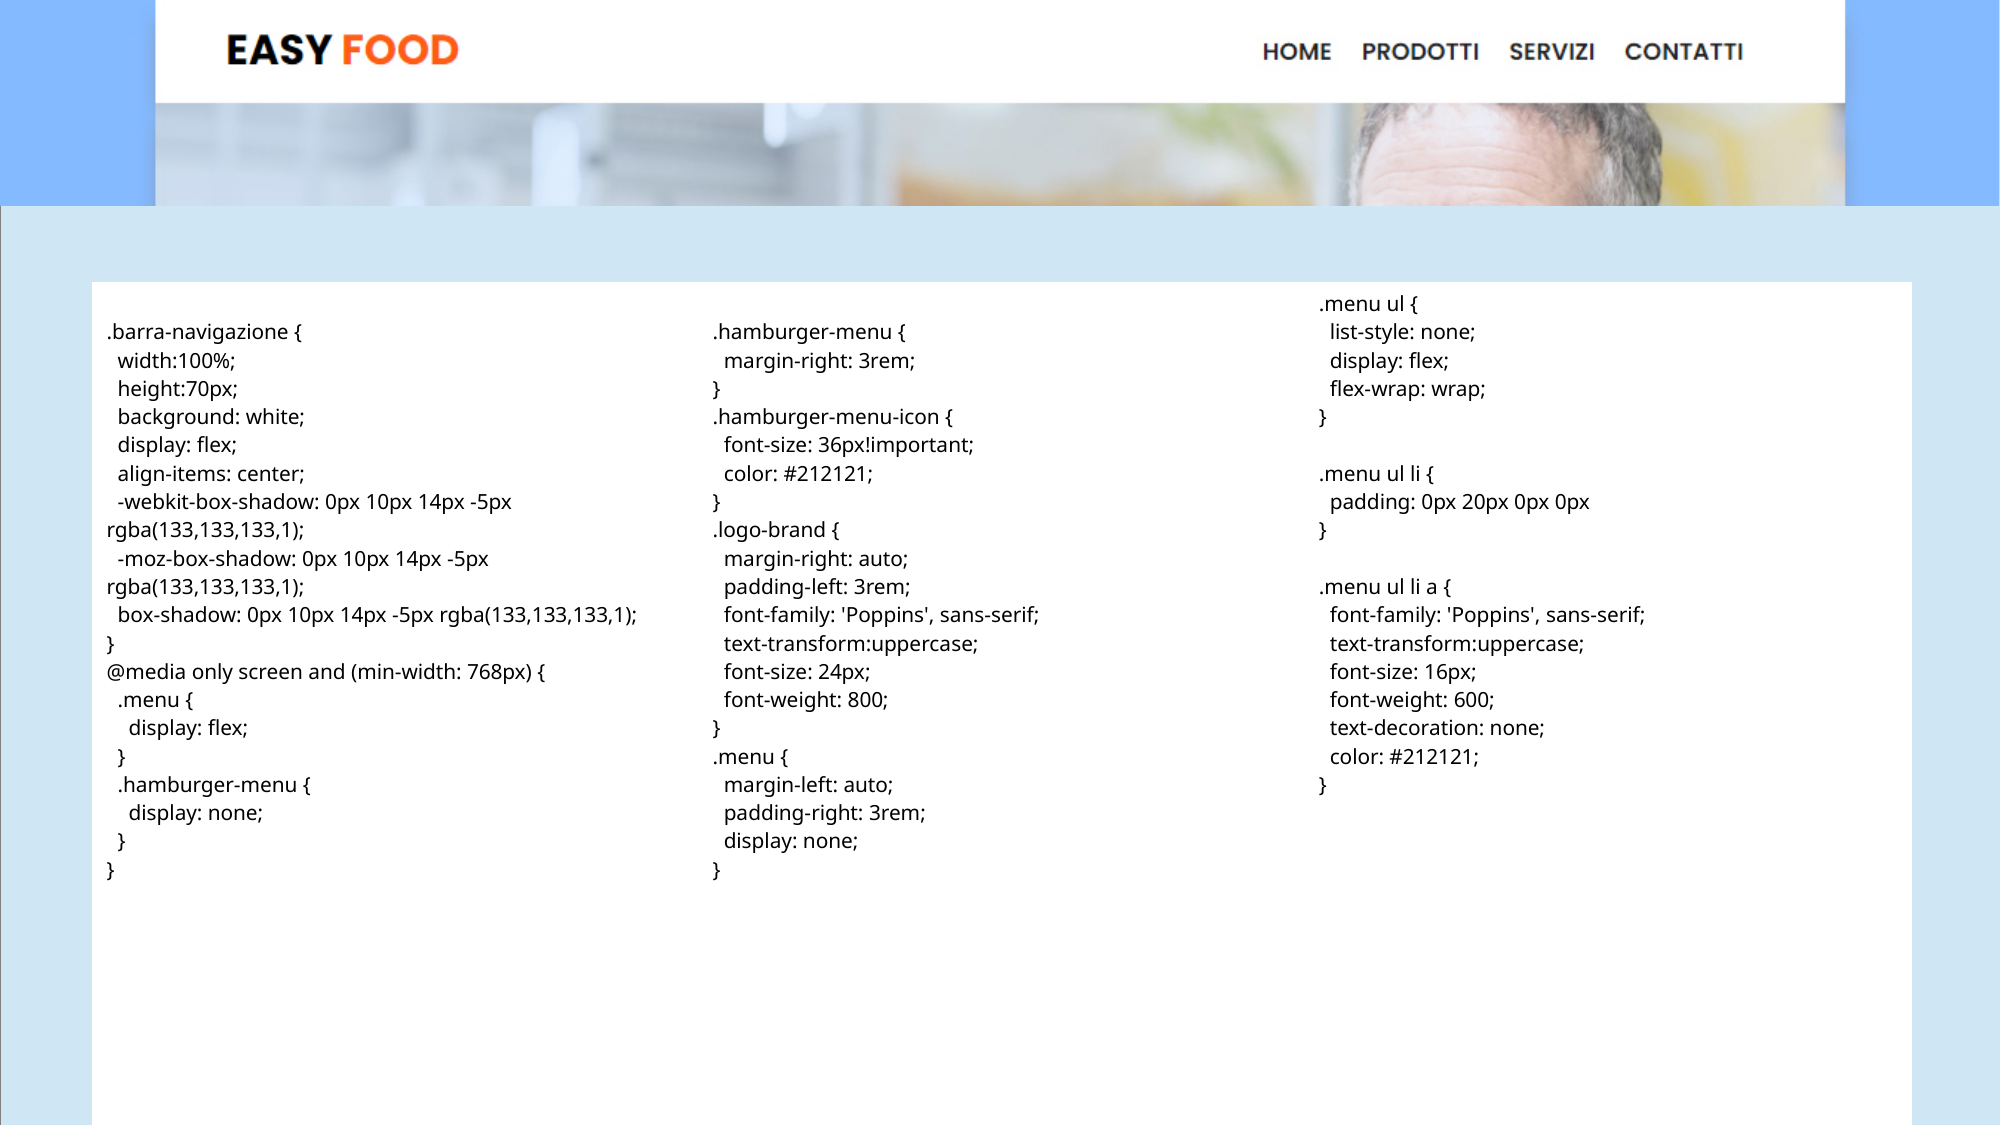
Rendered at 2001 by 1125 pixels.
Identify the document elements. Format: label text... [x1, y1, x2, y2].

text_box [0, 206, 2000, 1125]
table_header .menu ul { list-style: none; display: flex; flex-wrap: wrap; } .menu ul li { padding: 0px 20px 0px 0px } .menu ul li a { font-family: 'Poppins', sans-serif; text-transform:uppercase; font-size: 16px; font-weight: 600; text-decoration: none; color: #212121; } [1305, 283, 1911, 1125]
picture [0, 0, 2000, 206]
table_header .barra-navigazione { width:100%; height:70px; background: white; display: flex; align-items: center; -webkit-box-shadow: 0px 10px 14px -5px rgba(133,133,133,1); -moz-box-shadow: 0px 10px 14px -5px rgba(133,133,133,1); box-shadow: 0px 10px 14px -5px rgba(133,133,133,1); } @media only screen and (min-width: 768px) { .menu { display: flex; } .hamburger-menu { display: none; } } [93, 283, 698, 1125]
table_header .hamburger-menu { margin-right: 3rem; } .hamburger-menu-icon { font-size: 36px!important; color: #212121; } .logo-brand { margin-right: auto; padding-left: 3rem; font-family: 'Poppins', sans-serif; text-transform:uppercase; font-size: 24px; font-weight: 800; } .menu { margin-left: auto; padding-right: 3rem; display: none; } [699, 283, 1304, 1125]
